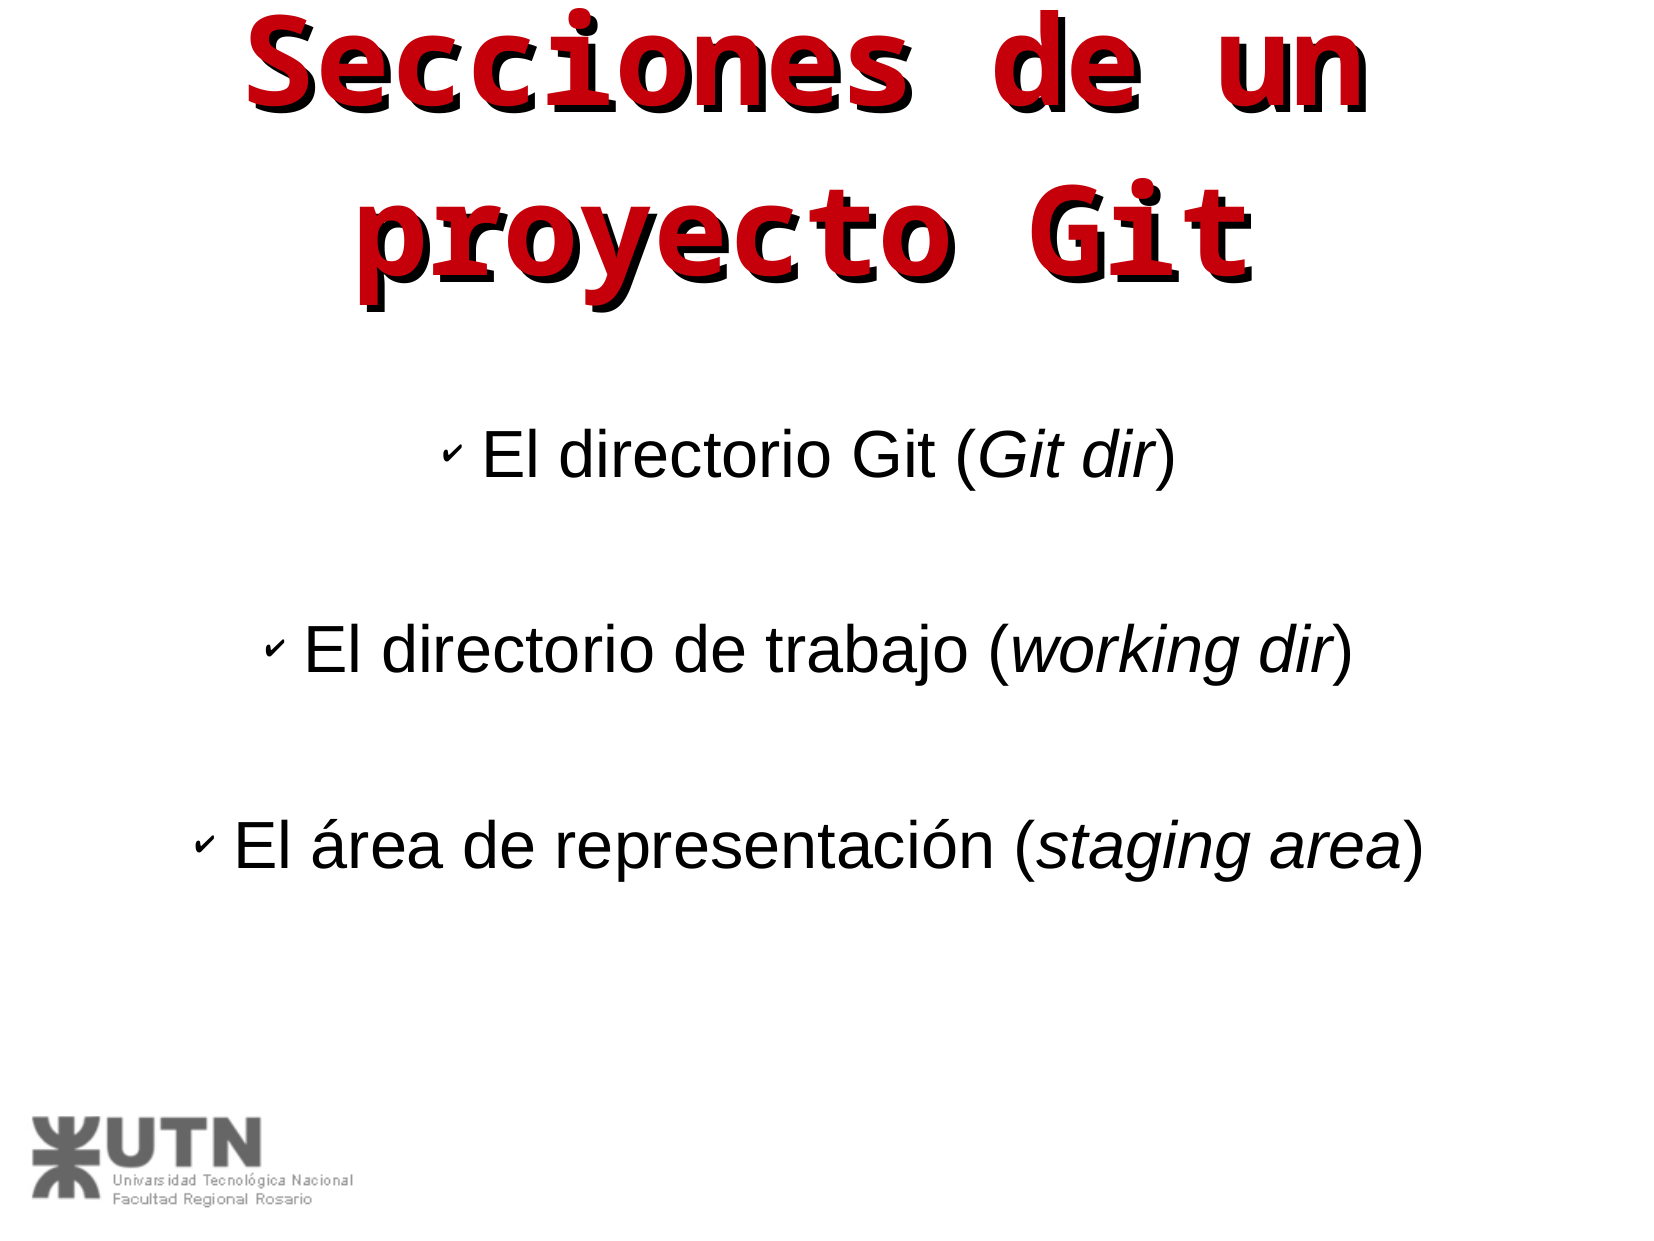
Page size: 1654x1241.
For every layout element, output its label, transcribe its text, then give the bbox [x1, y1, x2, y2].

picture [23, 1104, 362, 1217]
subtitle El directorio Git (Git dir) El directorio de trabajo (working dir) El área de representación (staging area) [82, 290, 1538, 1010]
title Secciones de un proyecto Git [59, 16, 1548, 267]
